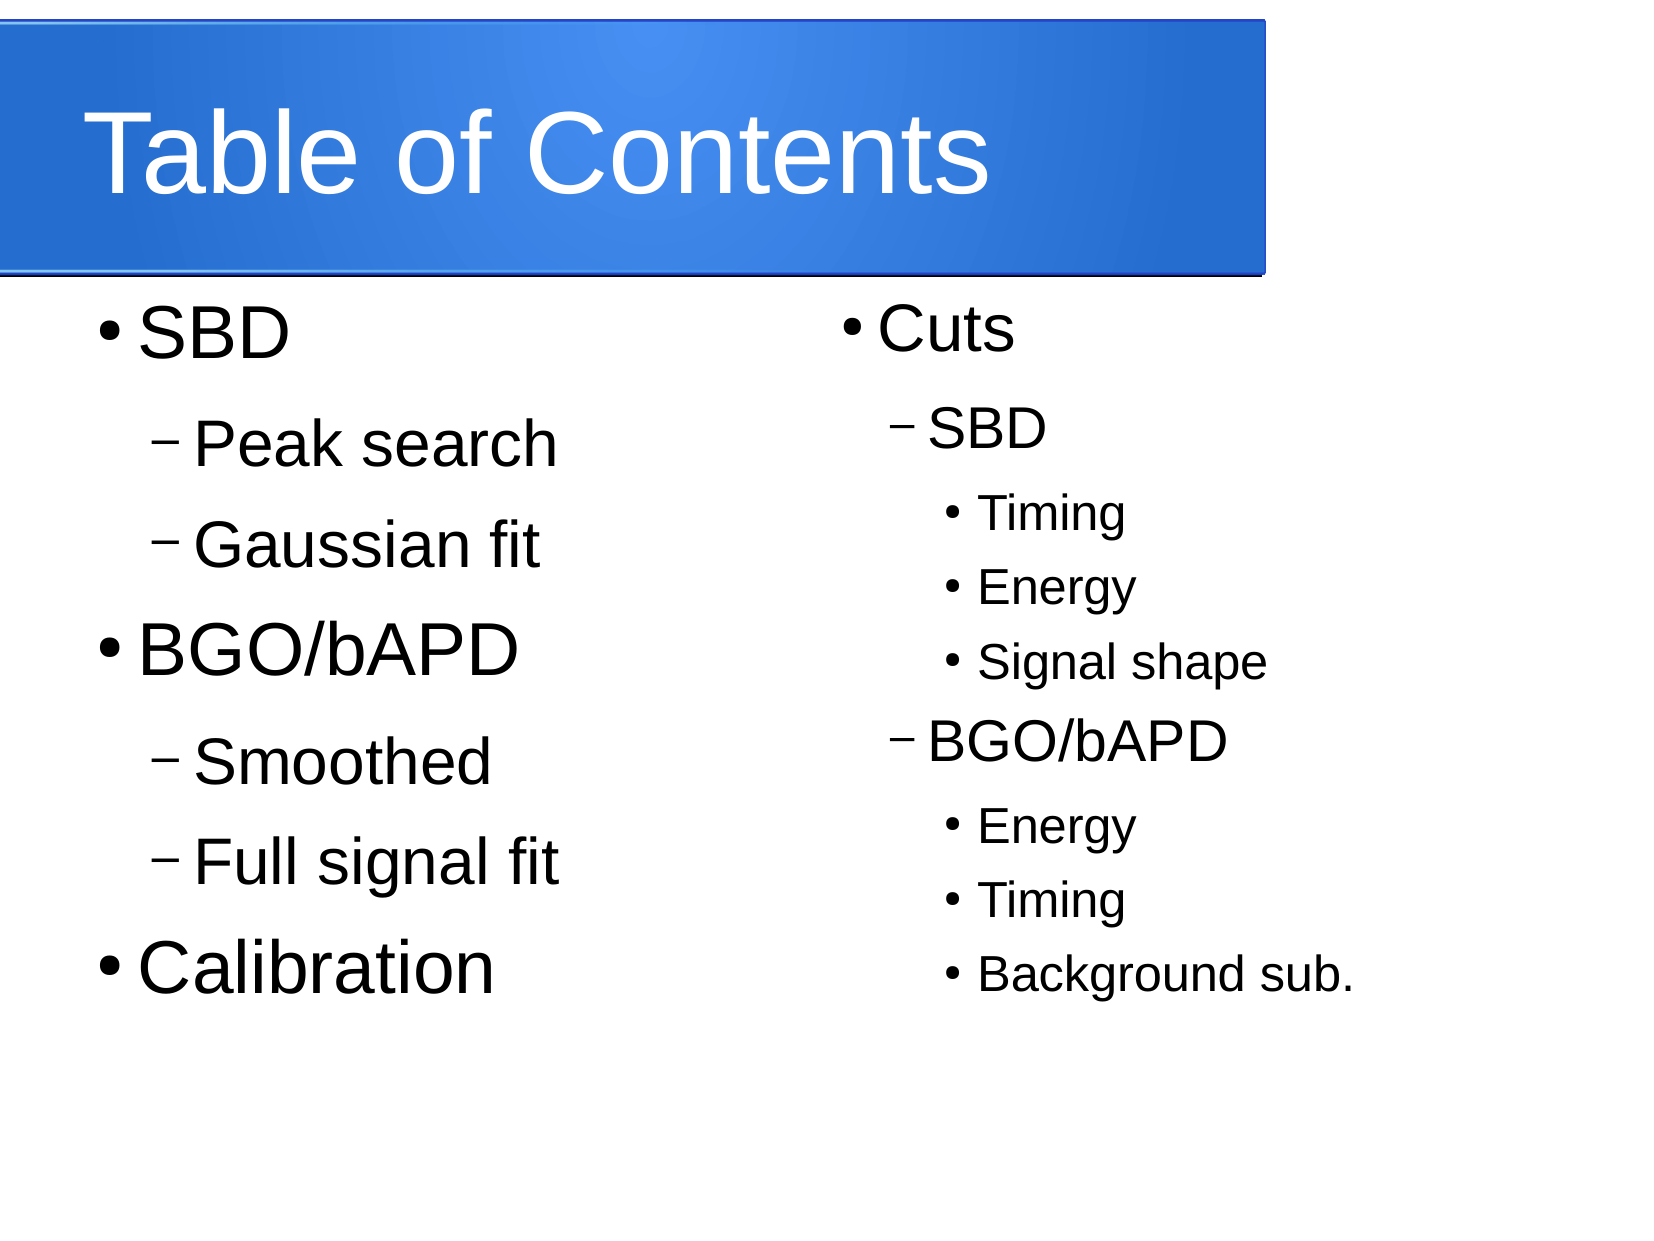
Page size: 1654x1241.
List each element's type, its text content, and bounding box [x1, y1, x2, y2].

list Cuts SBD Timing Energy Signal shape BGO/bAPD Energy Timing Background sub. [828, 290, 1539, 1010]
picture [0, 17, 1270, 282]
list SBD Peak search Gaussian fit BGO/bAPD Smoothed Full signal fit Calibration [82, 290, 793, 1010]
title Table of Contents [82, 49, 1250, 257]
